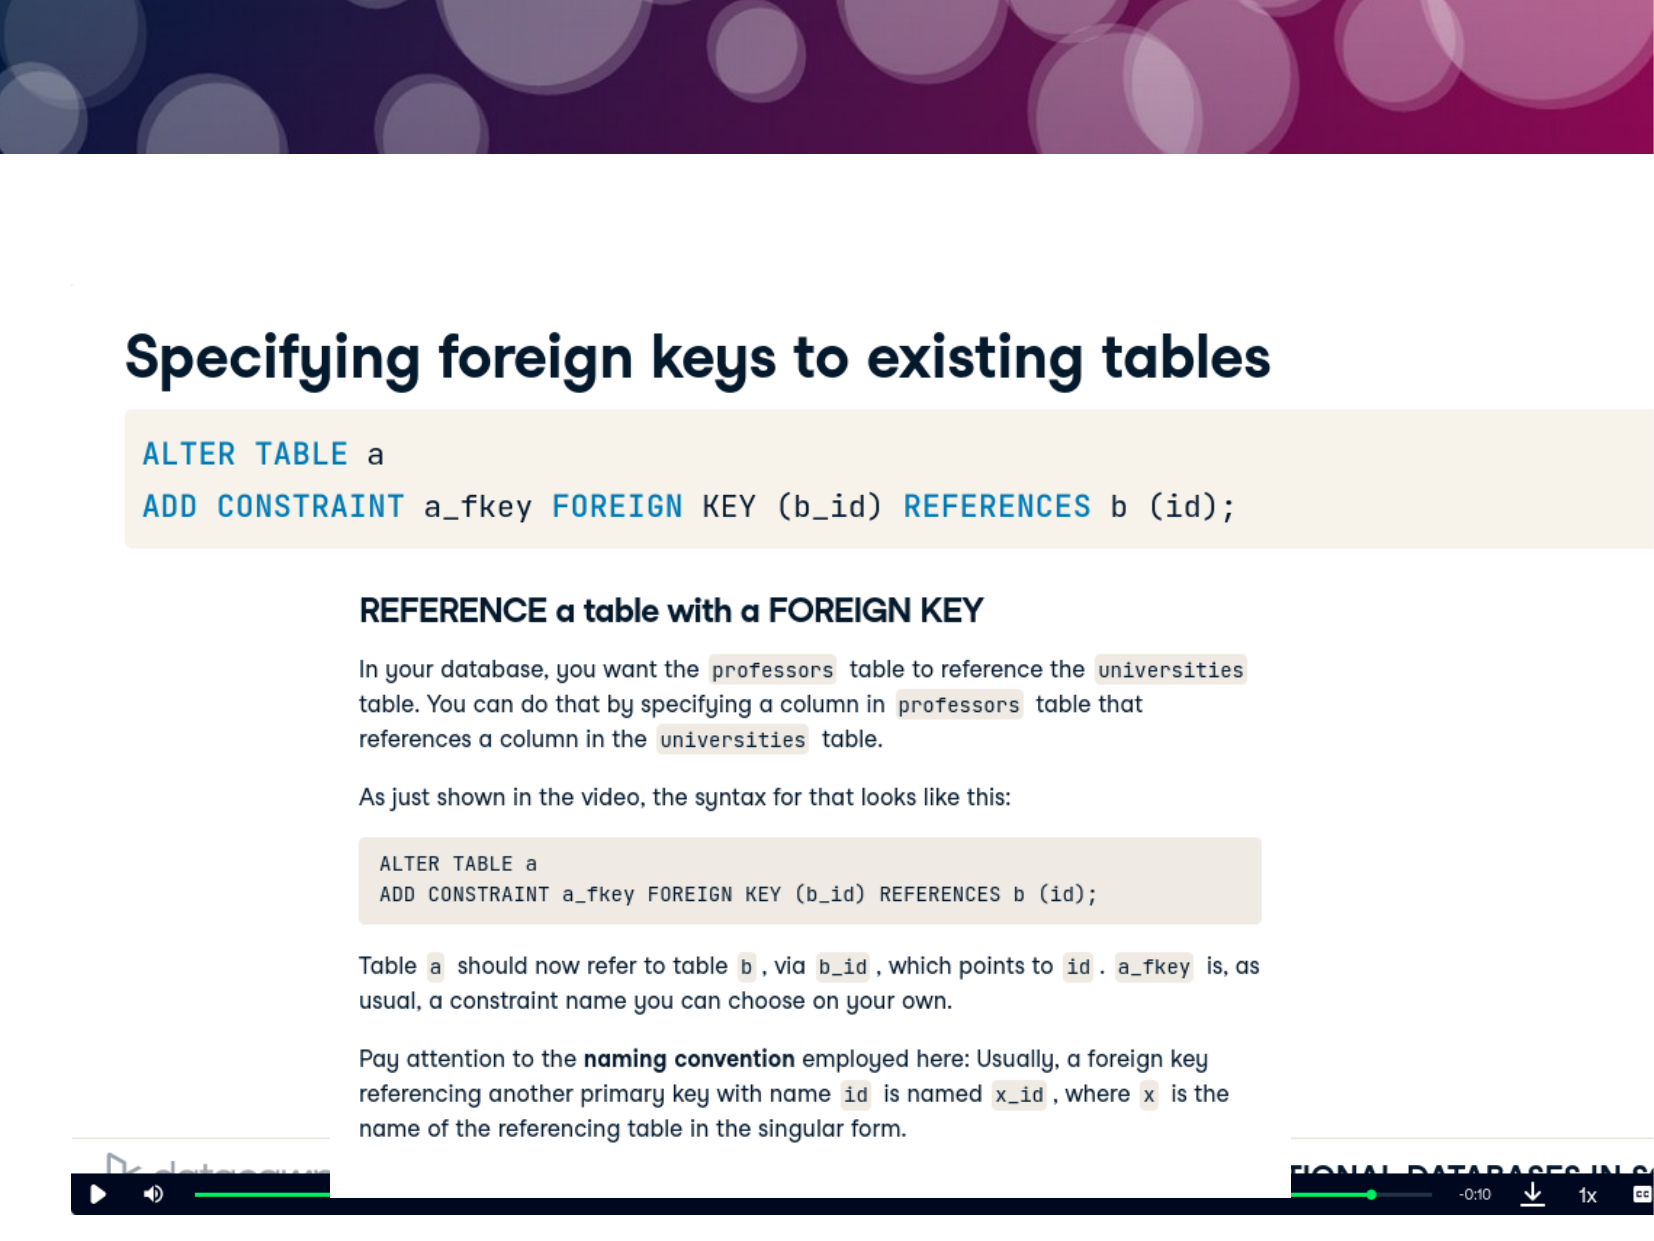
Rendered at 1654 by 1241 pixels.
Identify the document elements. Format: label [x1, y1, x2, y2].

picture [71, 285, 1654, 1216]
